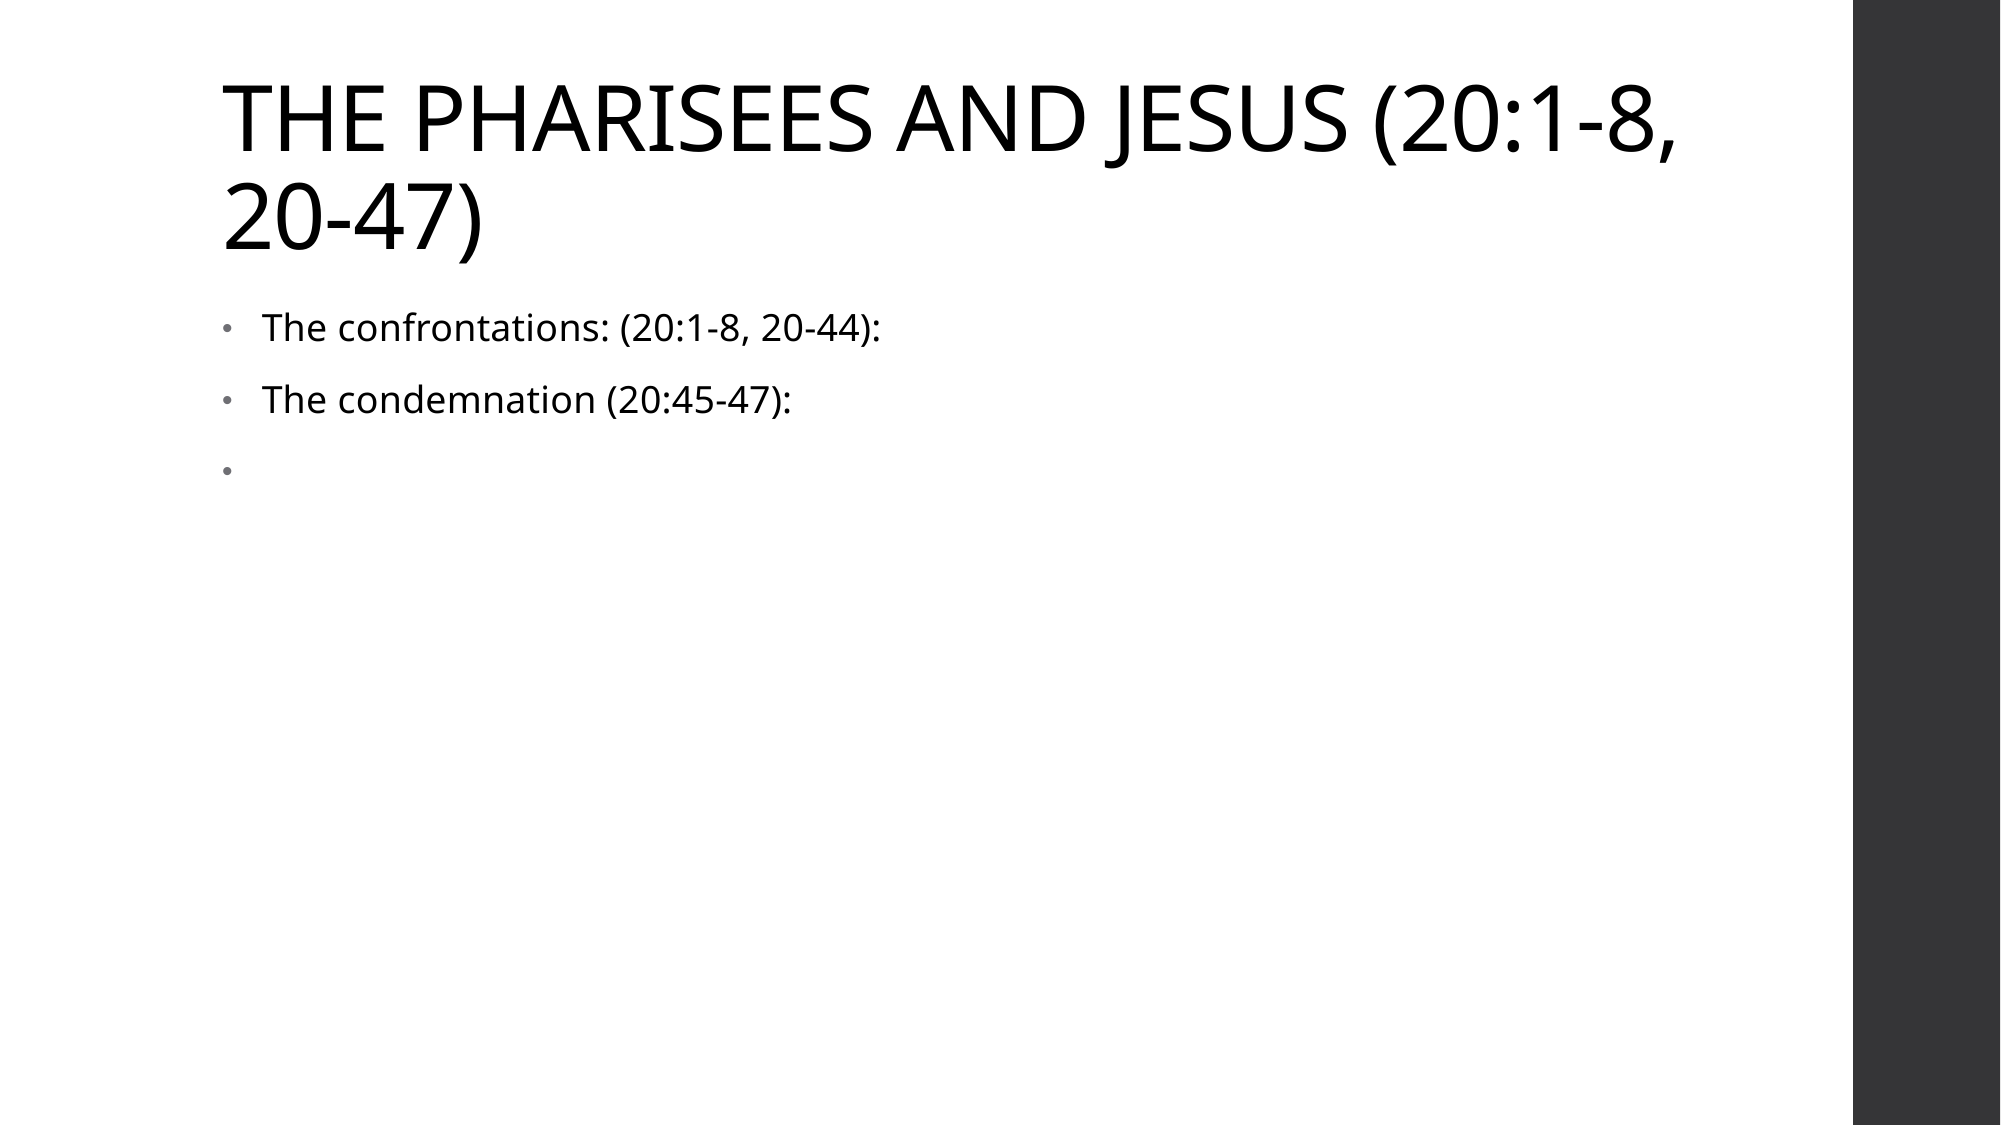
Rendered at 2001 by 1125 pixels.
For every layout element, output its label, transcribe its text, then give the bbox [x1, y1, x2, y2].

title THE PHARISEES AND JESUS (20:1-8, 20-47) [206, 60, 1797, 278]
list The confrontations: (20:1-8, 20-44): The condemnation (20:45-47): [206, 299, 1617, 1014]
